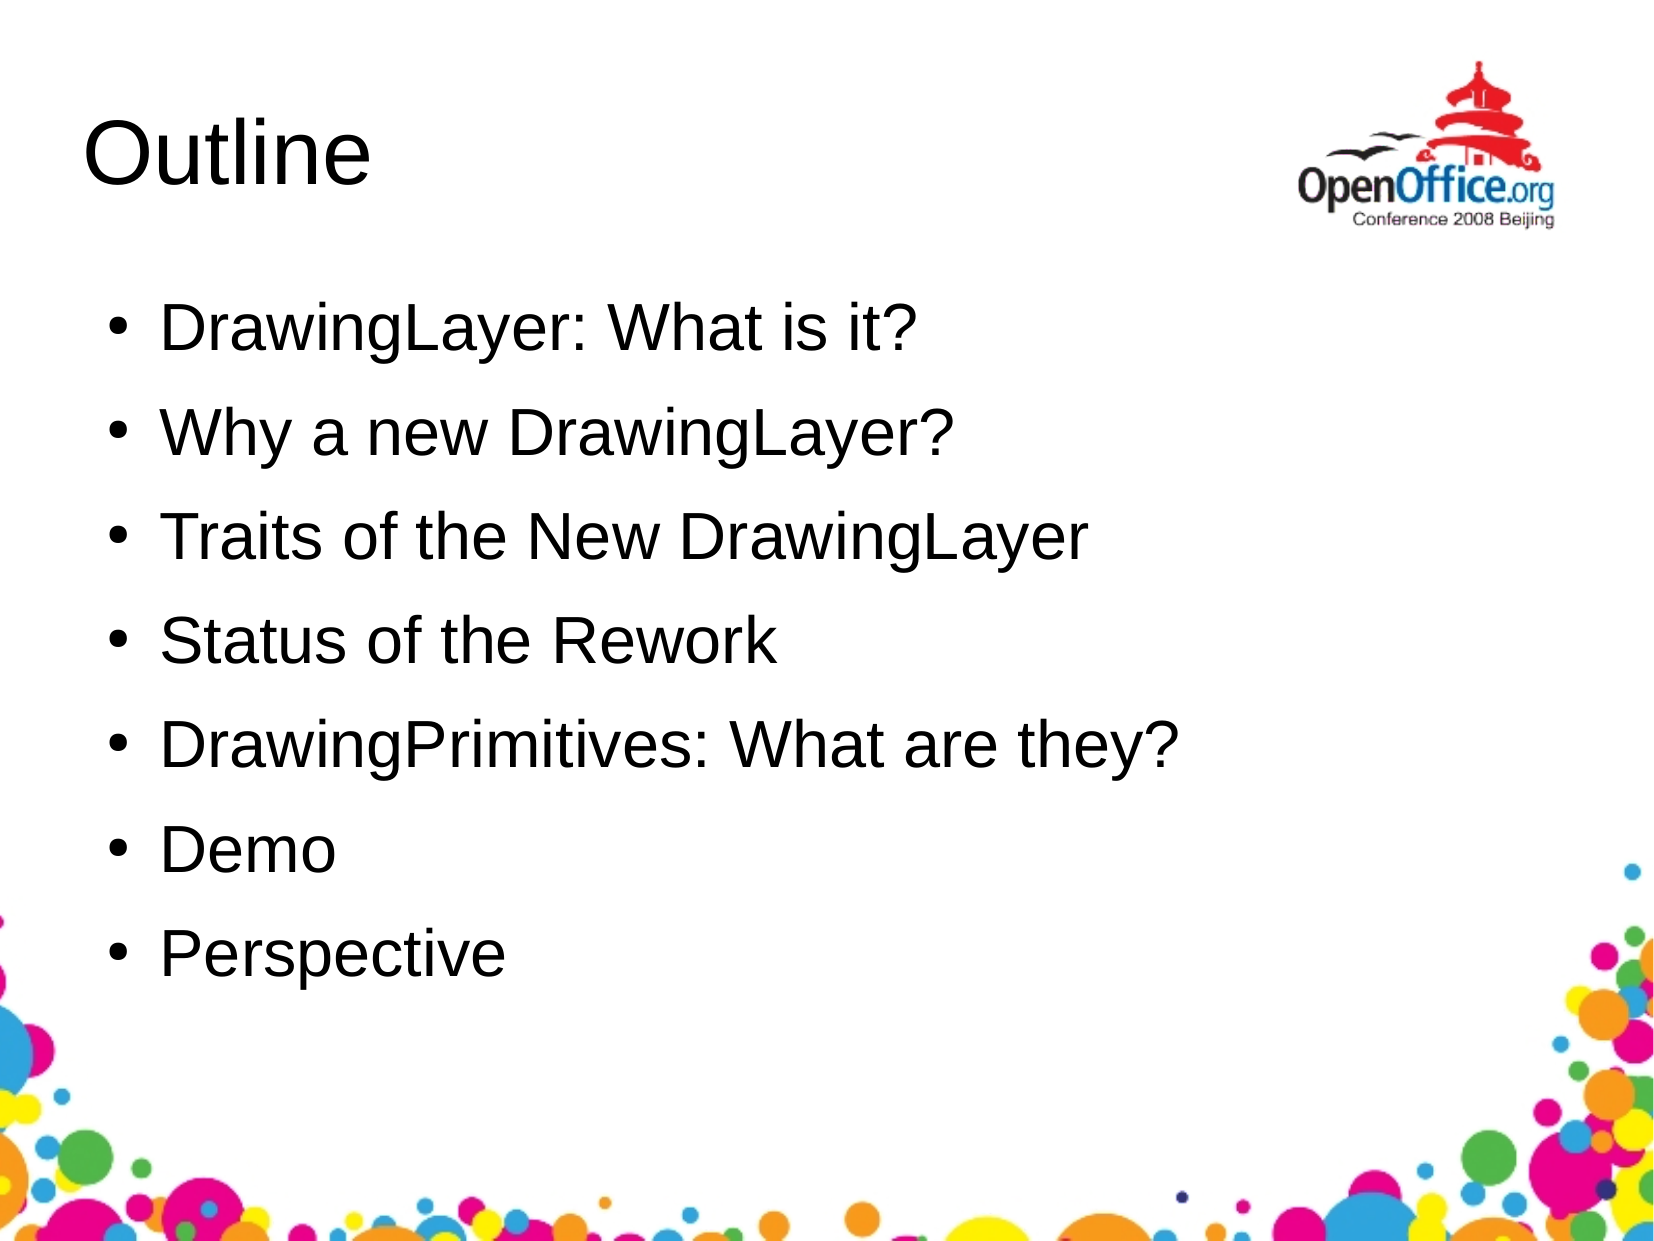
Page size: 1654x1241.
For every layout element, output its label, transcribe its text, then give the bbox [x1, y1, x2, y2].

title Outline [82, 49, 1258, 257]
picture [0, 810, 1654, 1241]
list DrawingLayer: What is it? Why a new DrawingLayer? Traits of the New DrawingLayer Status of the Rework DrawingPrimitives: What are they? Demo Perspective [88, 290, 1577, 1109]
picture [1285, 51, 1569, 250]
